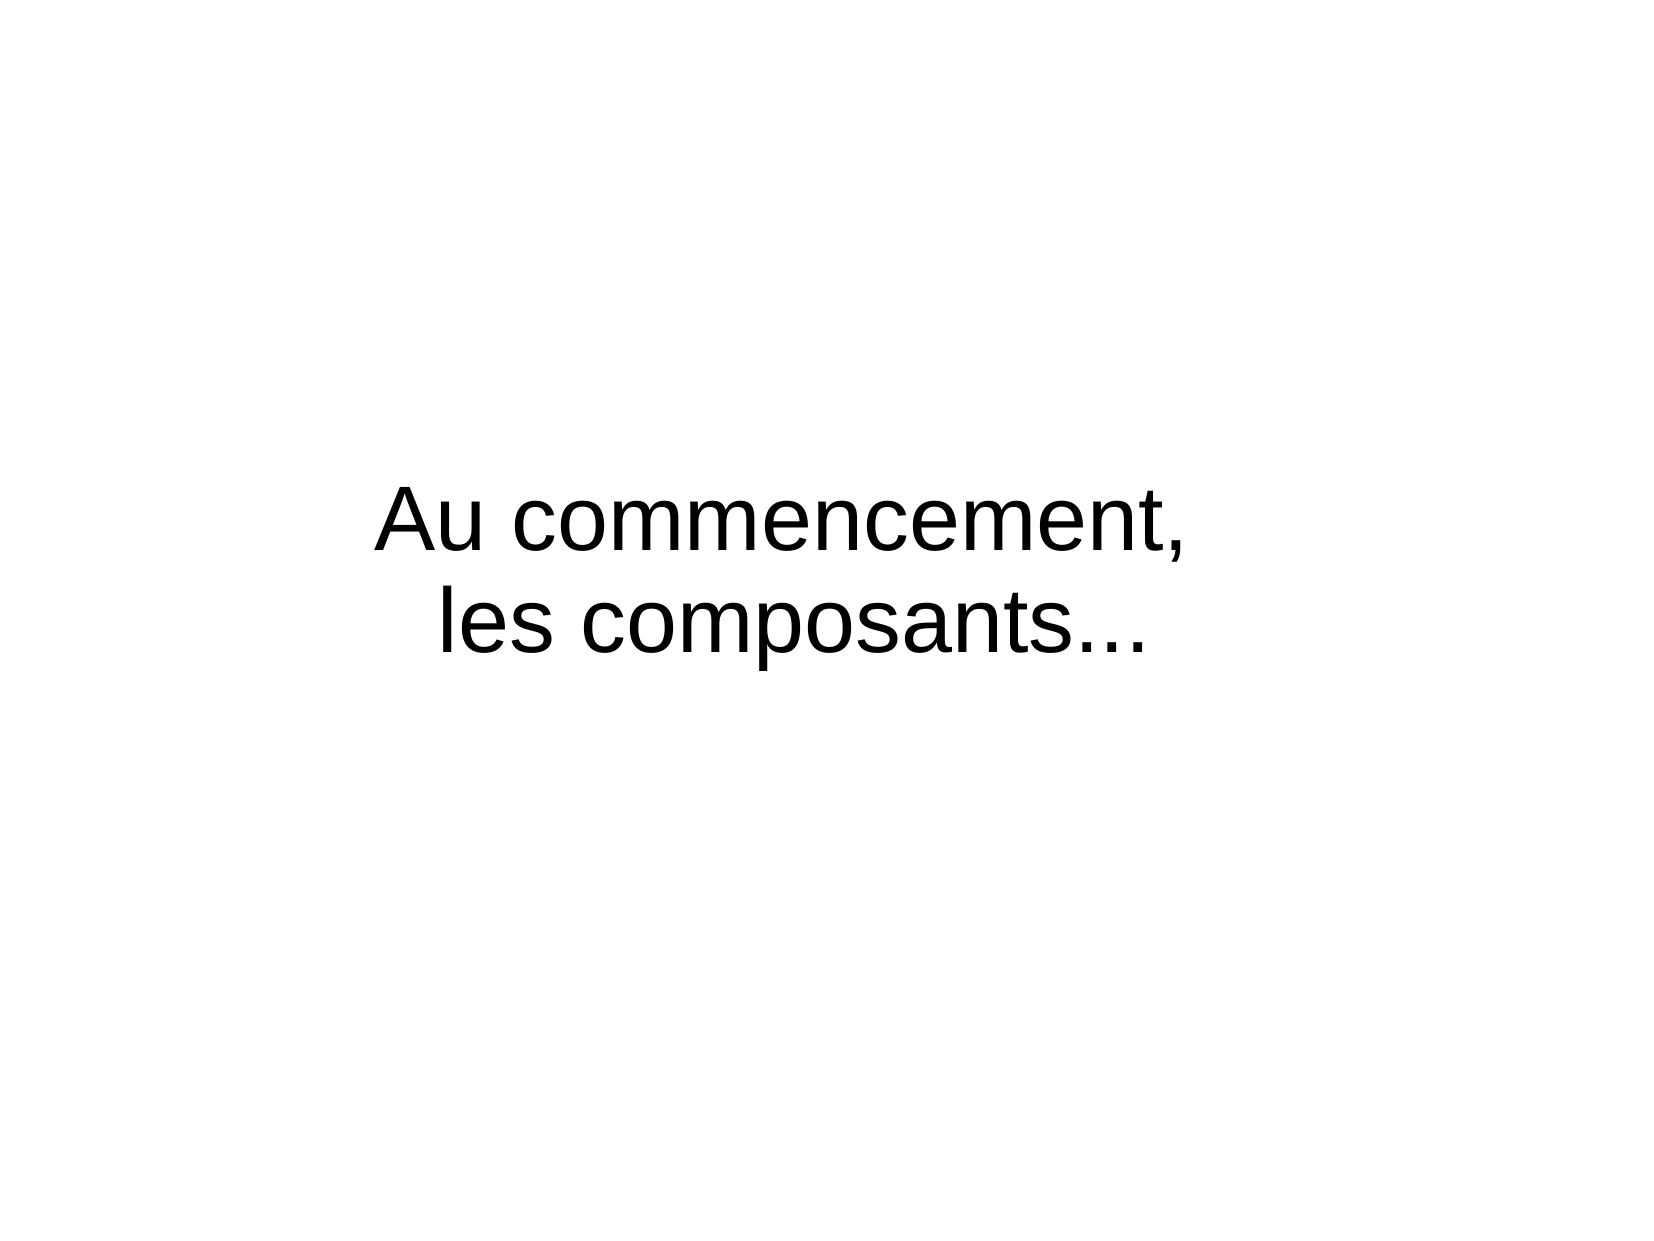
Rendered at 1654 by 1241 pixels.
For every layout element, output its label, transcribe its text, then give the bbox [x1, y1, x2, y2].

text_box Au commencement, les composants... [705, 539, 886, 601]
